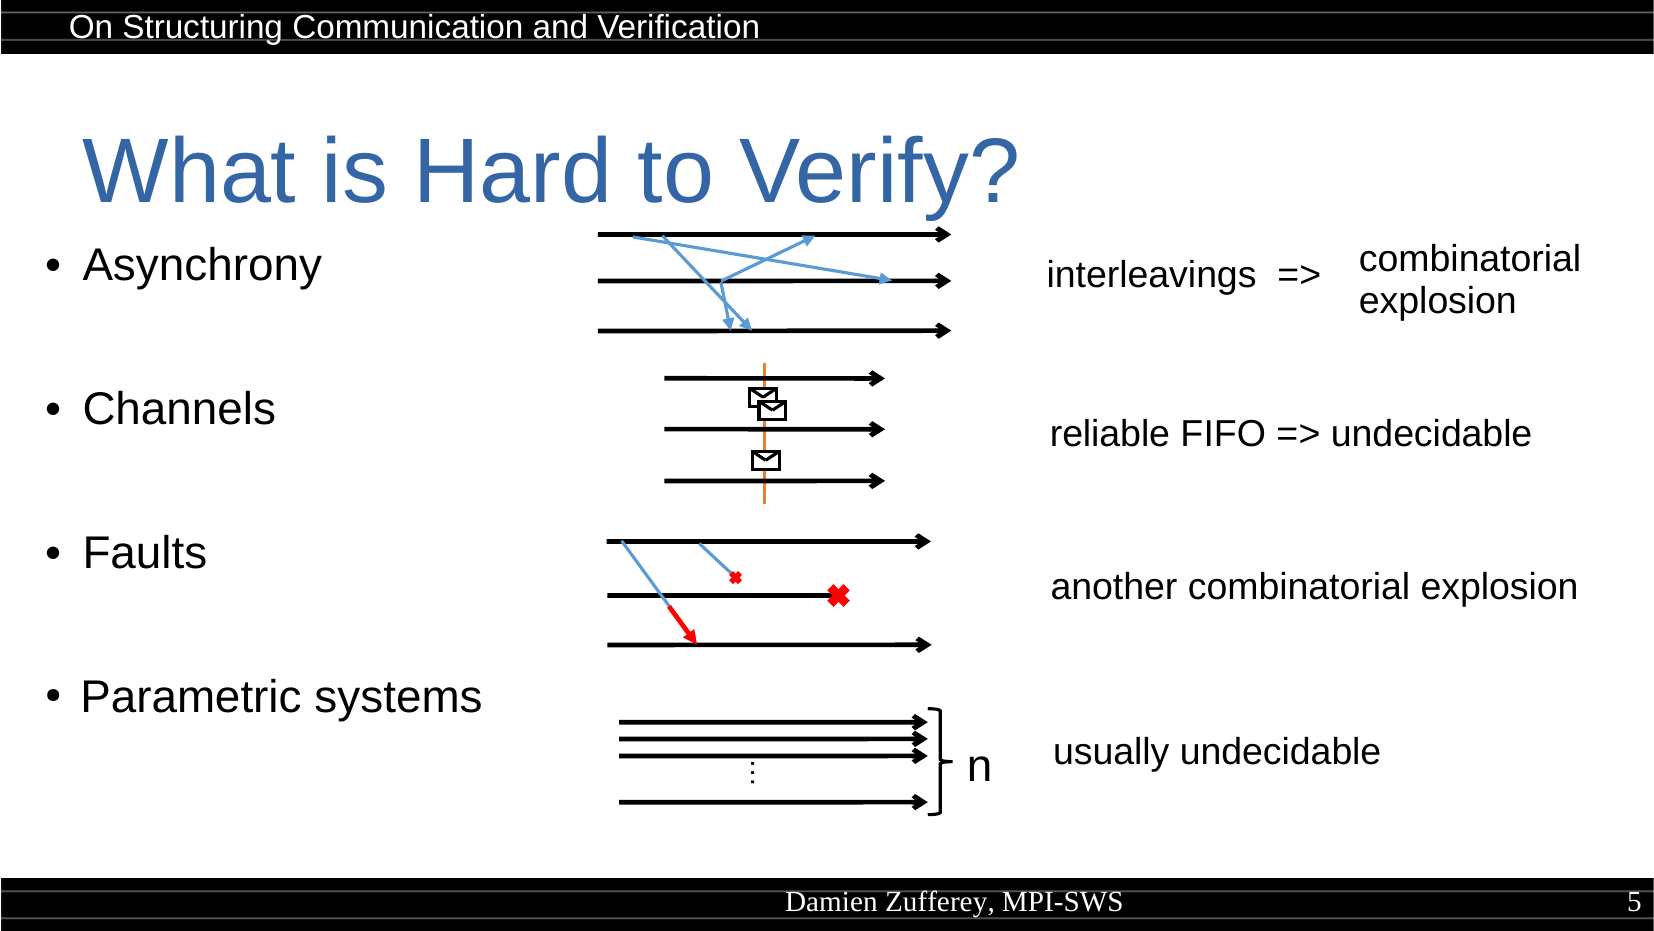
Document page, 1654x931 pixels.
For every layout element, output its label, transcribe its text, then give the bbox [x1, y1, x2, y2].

text_box n [952, 728, 1008, 799]
text_box another combinatorial explosion [1035, 558, 1594, 616]
title What is Hard to Verify? [82, 92, 1571, 249]
text_box [754, 388, 772, 394]
text_box [828, 585, 849, 606]
text_box reliable FIFO => undecidable [1035, 405, 1548, 462]
text_box usually undecidable [1038, 723, 1396, 781]
text_box [749, 391, 786, 420]
text_box Asynchrony Channels Faults Parametric systems [30, 231, 541, 857]
text_box [730, 572, 741, 583]
text_box [752, 454, 780, 470]
text_box … [742, 751, 796, 790]
text_box interleavings => [1031, 246, 1337, 304]
picture [1, 878, 1654, 931]
picture [1, 0, 1654, 54]
text_box [757, 451, 775, 457]
text_box combinatorial explosion [1344, 230, 1596, 330]
title What is Hard to Verify? [667, 237, 802, 249]
